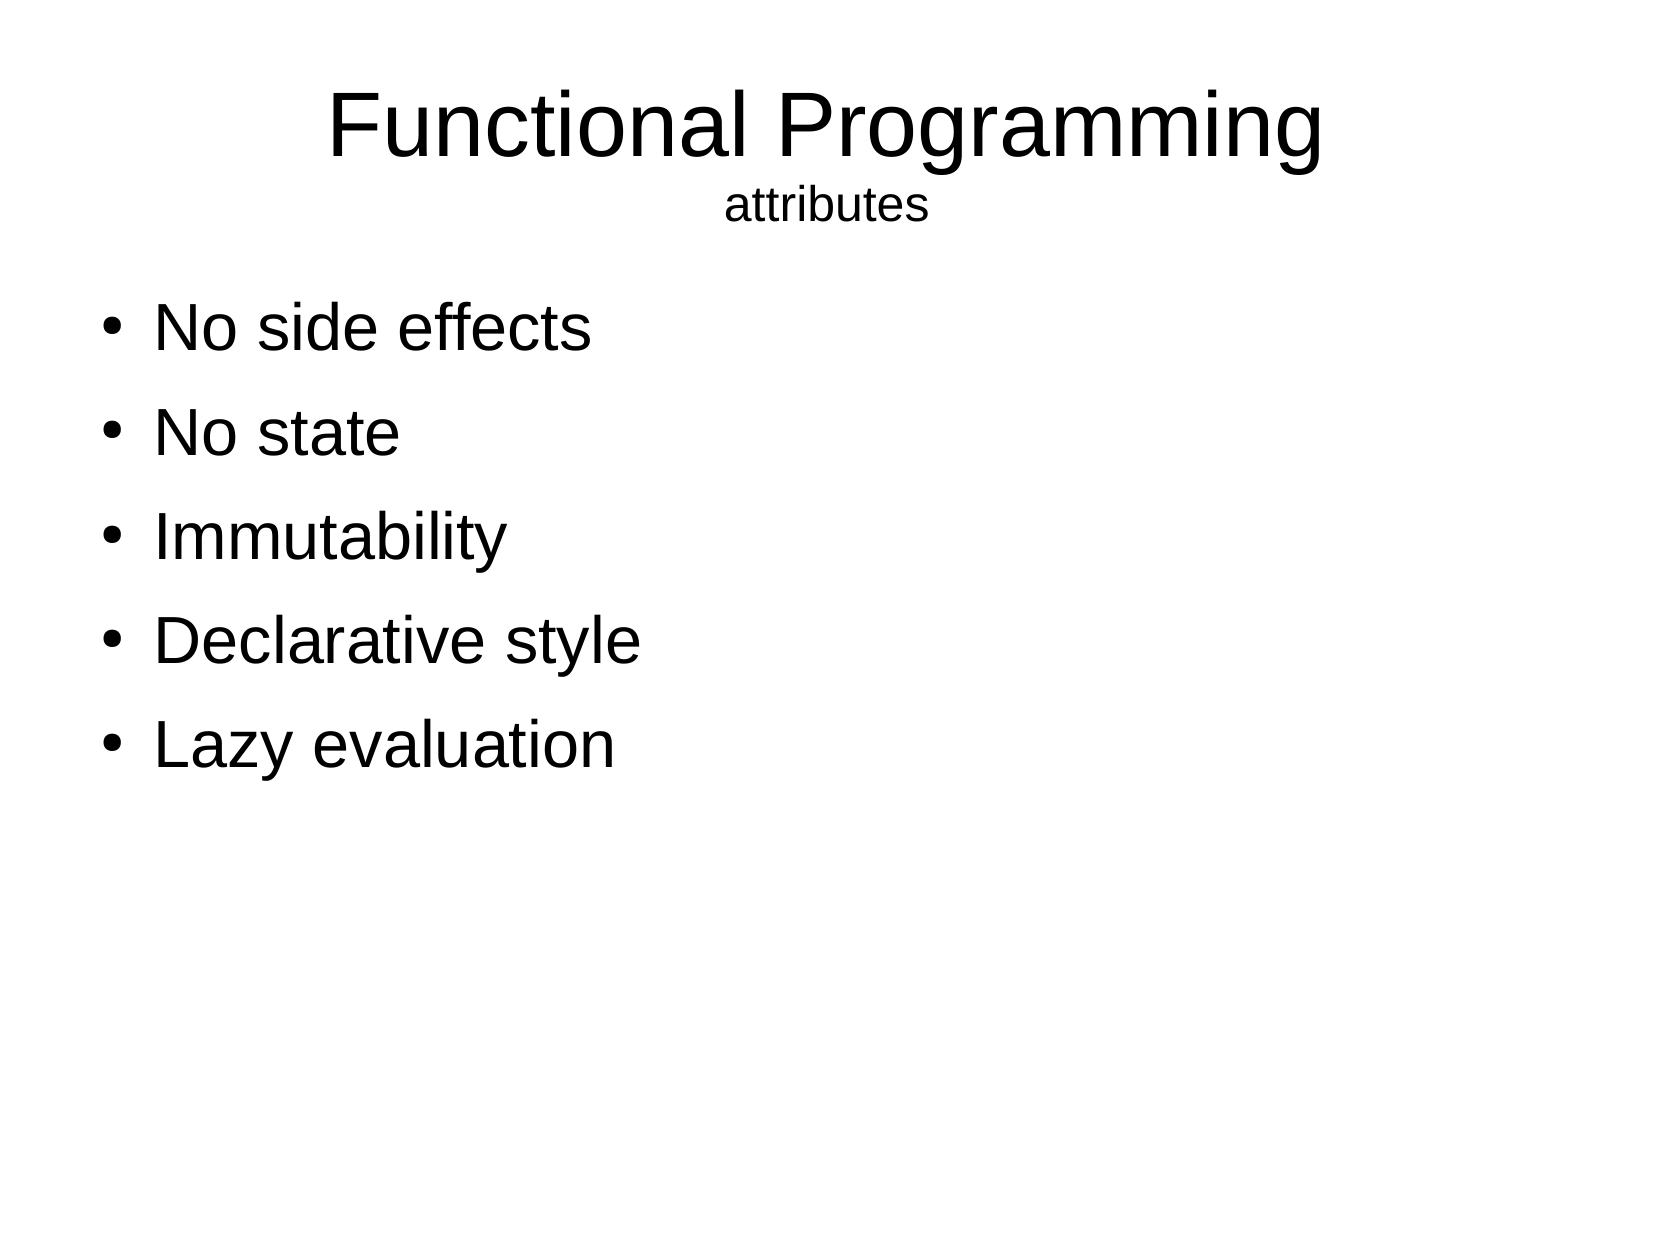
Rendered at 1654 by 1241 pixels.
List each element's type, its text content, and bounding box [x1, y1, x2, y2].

list No side effects No state Immutability Declarative style Lazy evaluation [82, 290, 1538, 1010]
title Functional Programming attributes [82, 49, 1571, 257]
